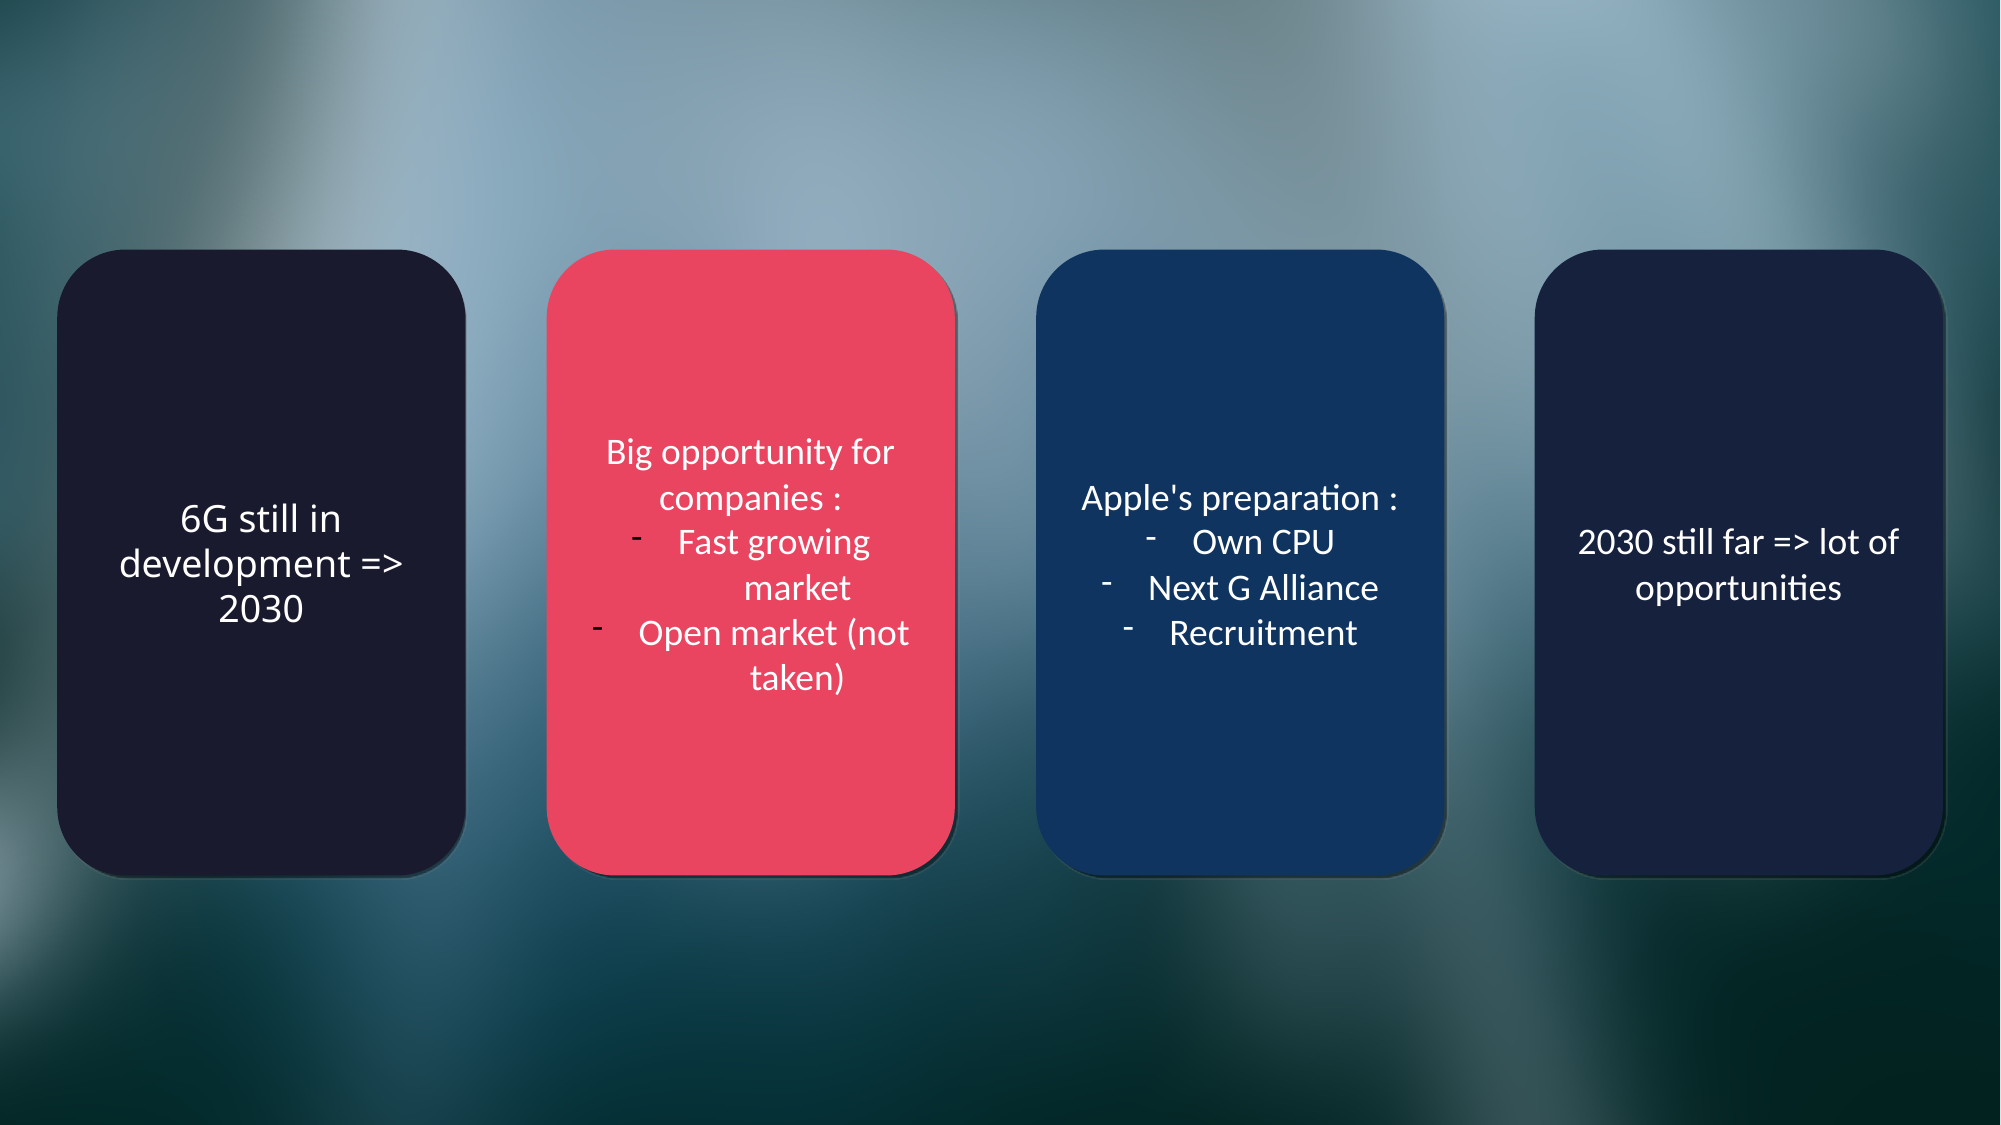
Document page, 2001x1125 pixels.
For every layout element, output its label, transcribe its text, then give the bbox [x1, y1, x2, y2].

picture [0, 0, 2000, 1125]
text_box 6G still in development => 2030 [57, 249, 466, 876]
text_box Big opportunity for companies : Fast growing market Open market (not taken) [546, 249, 955, 876]
text_box 2030 still far => lot of opportunities [1534, 249, 1943, 876]
text_box Apple's preparation : Own CPU Next G Alliance Recruitment [1036, 249, 1445, 876]
